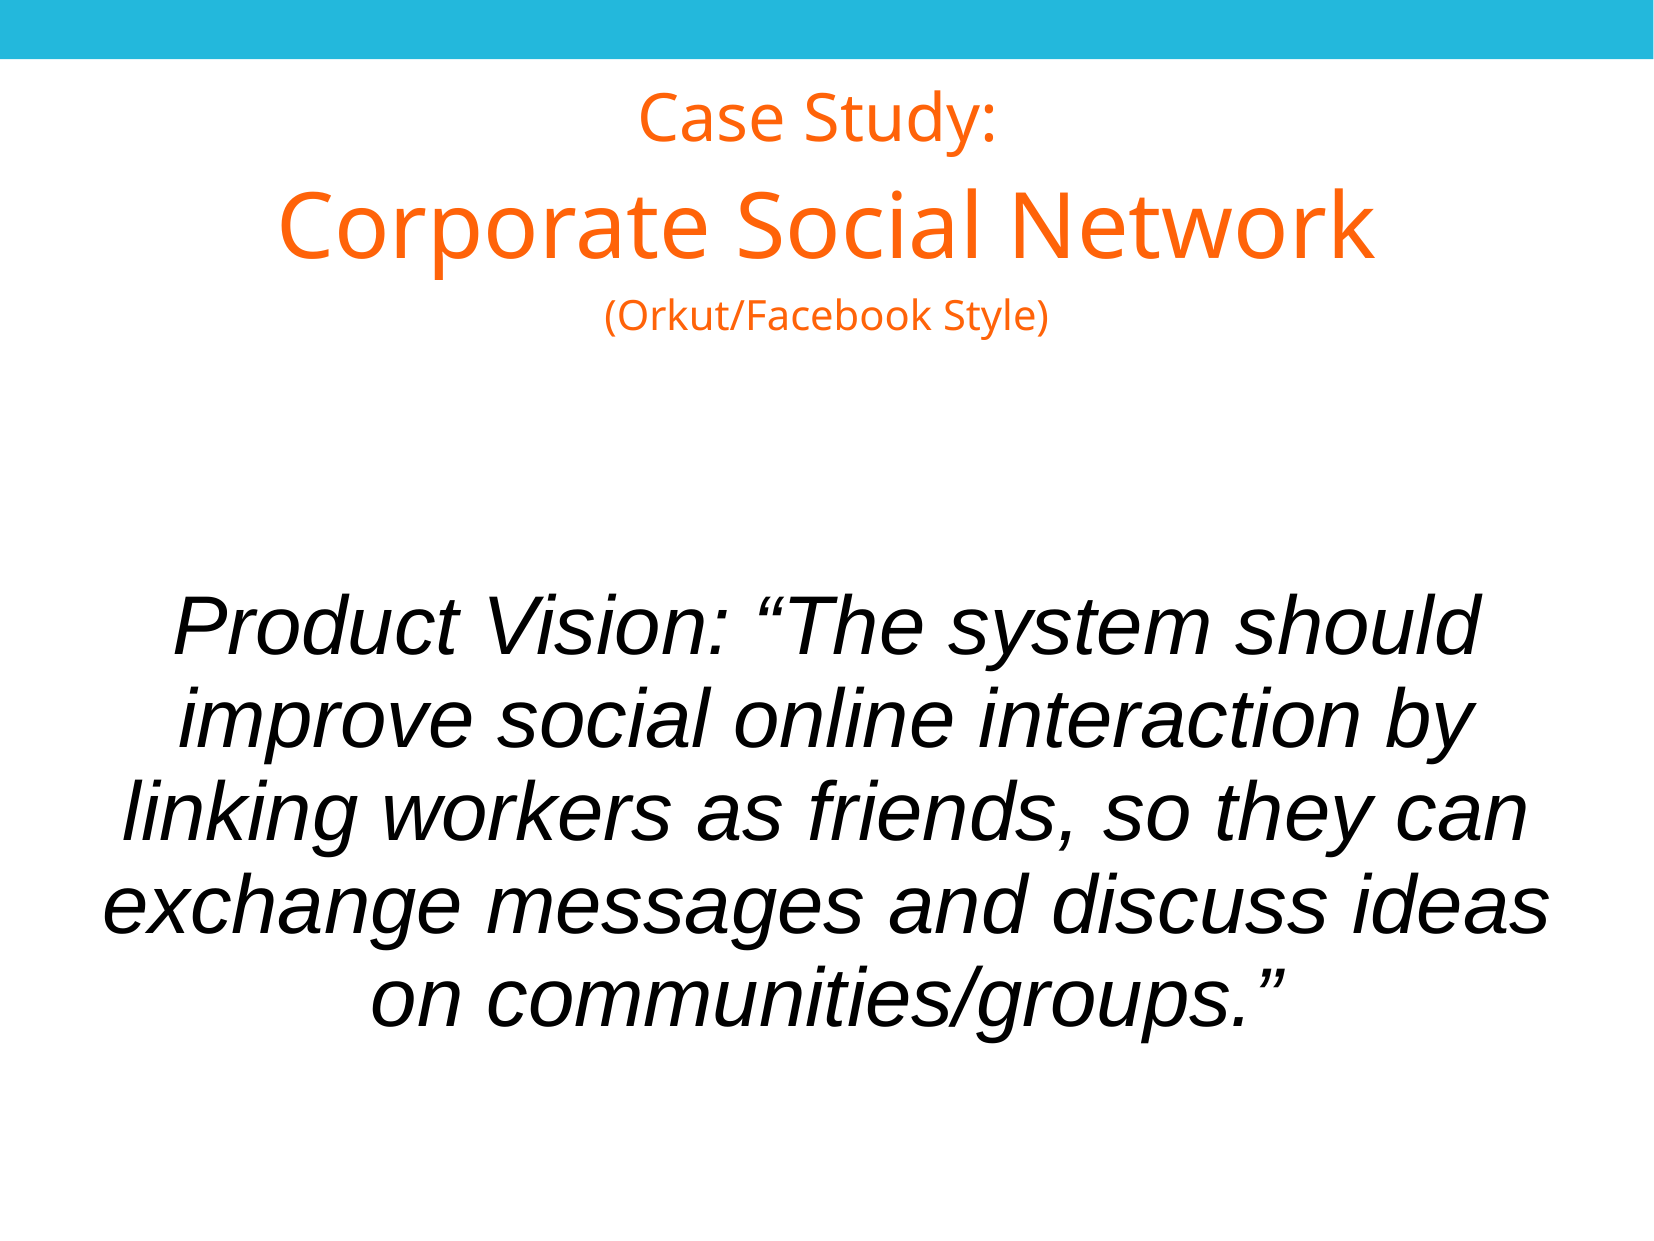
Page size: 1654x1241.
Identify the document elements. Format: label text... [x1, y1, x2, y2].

subtitle Product Vision: “The system should improve social online interaction by linking workers as friends, so they can exchange messages and discuss ideas on communities/groups.” [82, 442, 1571, 1182]
title Case Study: Corporate Social Network (Orkut/Facebook Style) [82, 91, 1571, 321]
